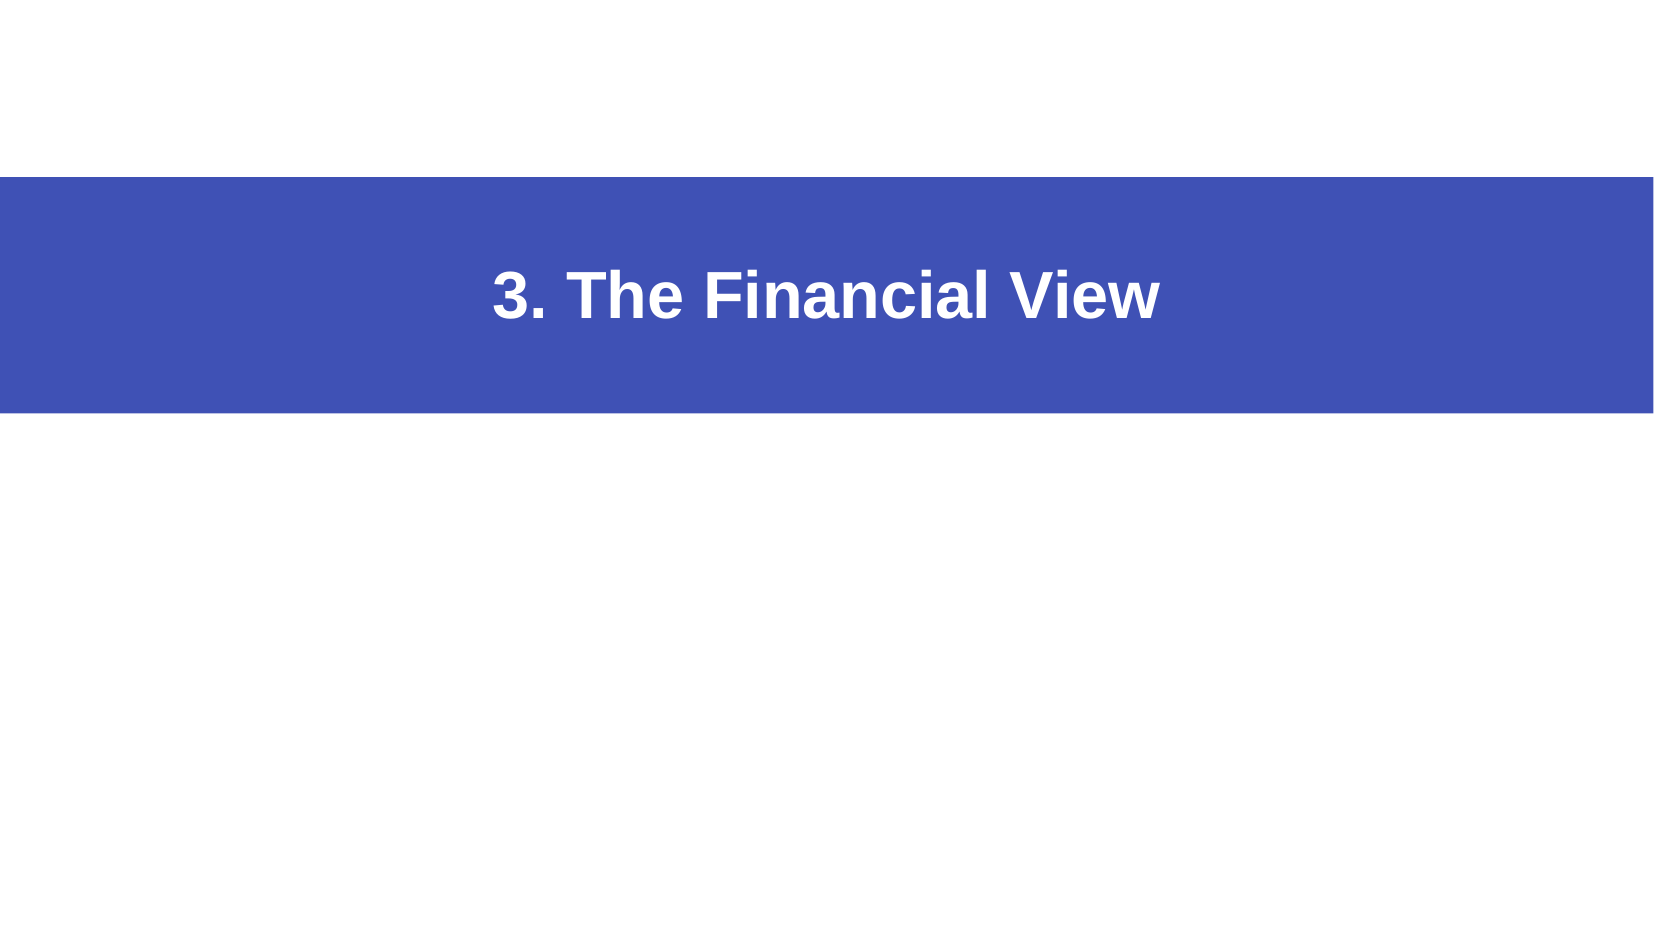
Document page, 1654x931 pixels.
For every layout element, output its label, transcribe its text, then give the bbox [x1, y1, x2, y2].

title 3. The Financial View [0, 177, 1654, 414]
